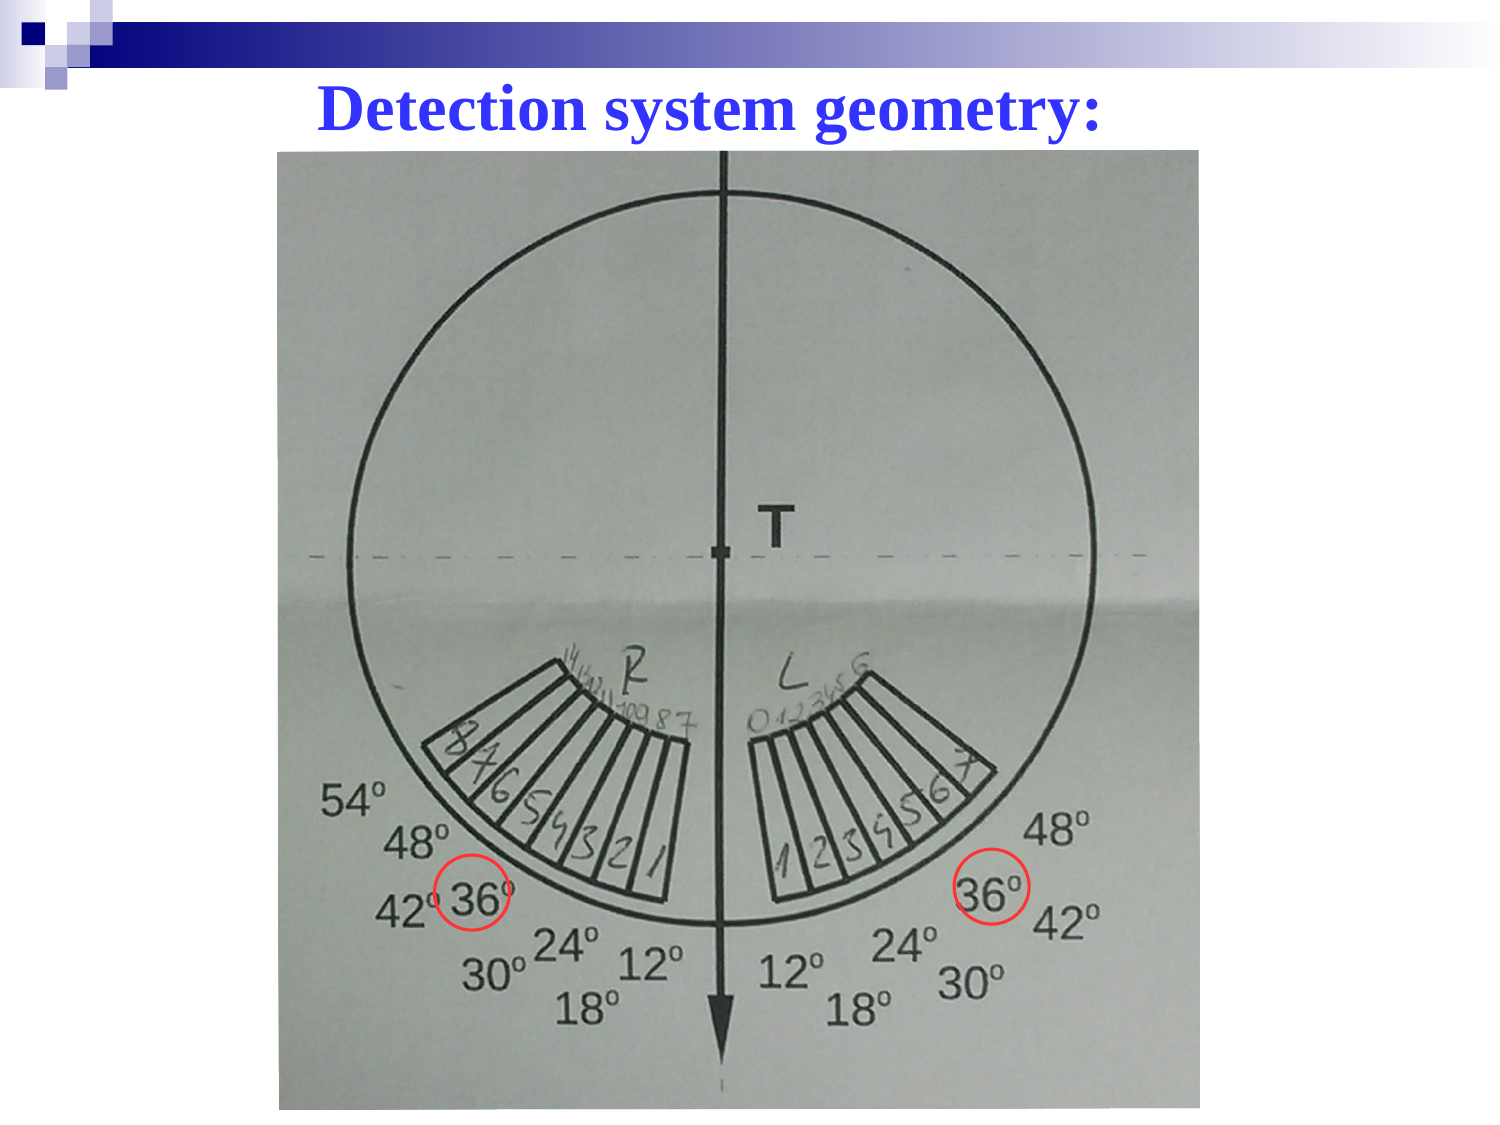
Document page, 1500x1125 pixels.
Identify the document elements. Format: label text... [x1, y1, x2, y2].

text_box Detection system geometry: [302, 56, 1204, 162]
picture [276, 151, 1200, 1111]
